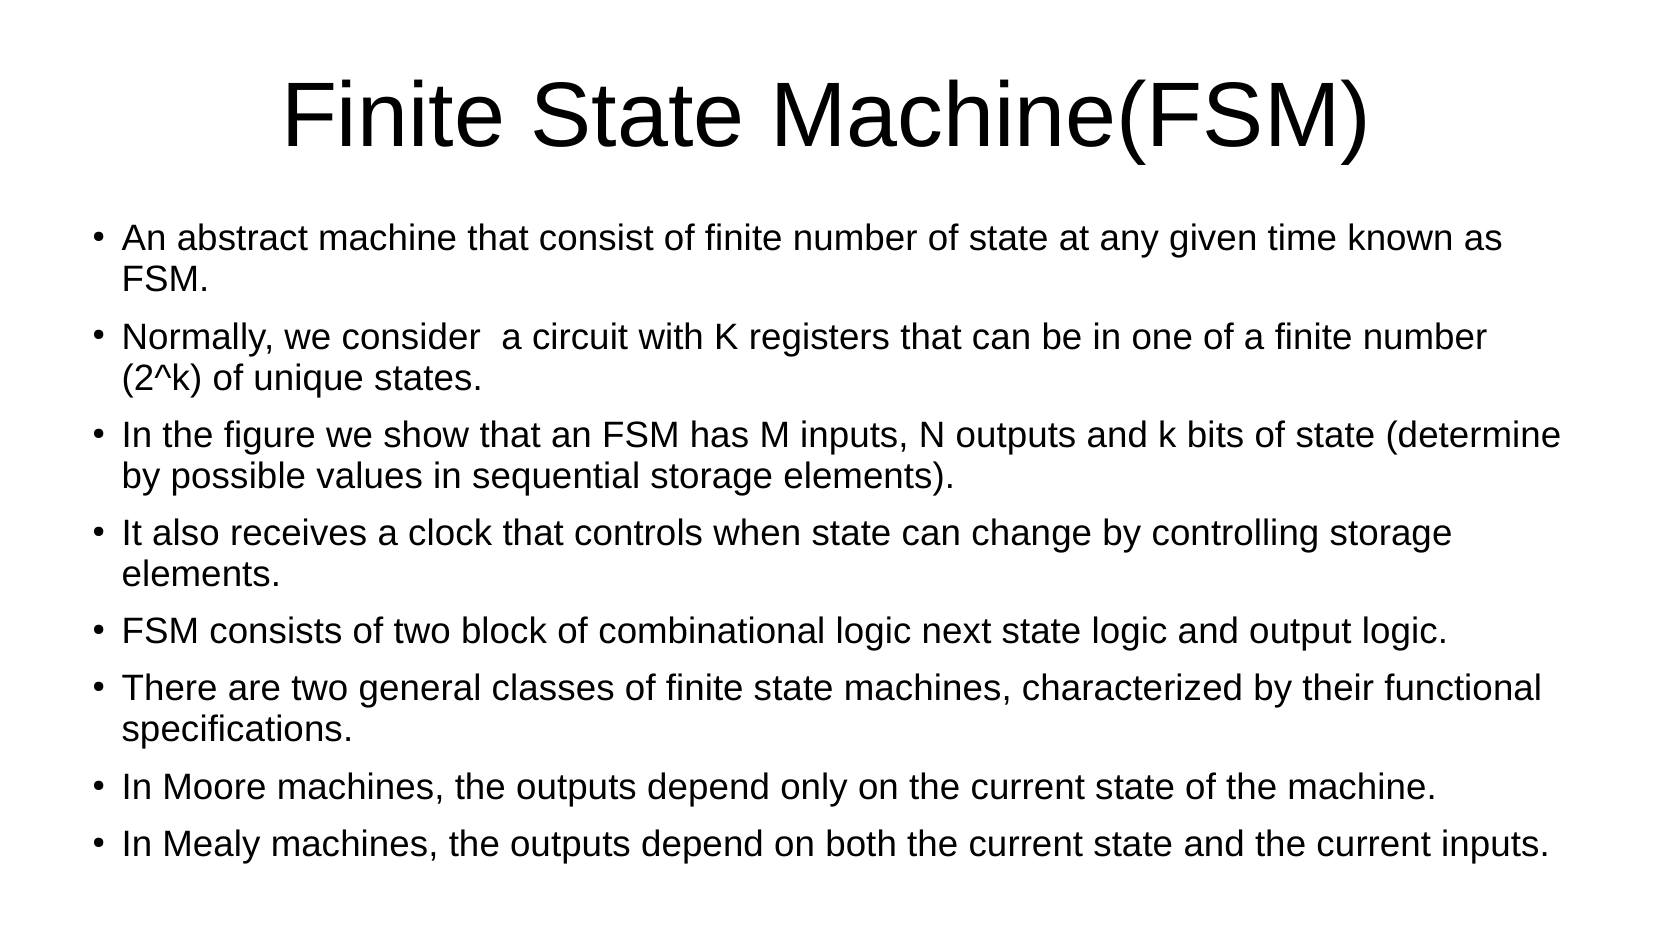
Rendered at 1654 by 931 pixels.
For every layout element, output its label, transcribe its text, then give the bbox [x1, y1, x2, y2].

title Finite State Machine(FSM) [82, 37, 1571, 193]
list An abstract machine that consist of finite number of state at any given time known as FSM. Normally, we consider a circuit with K registers that can be in one of a finite number (2^k) of unique states. In the figure we show that an FSM has M inputs, N outputs and k bits of state (determine by possible values in sequential storage elements). It also receives a clock that controls when state can change by controlling storage elements. FSM consists of two block of combinational logic next state logic and output logic. There are two general classes of finite state machines, characterized by their functional specifications. In Moore machines, the outputs depend only on the current state of the machine. In Mealy machines, the outputs depend on both the current state and the current inputs. [82, 217, 1571, 871]
